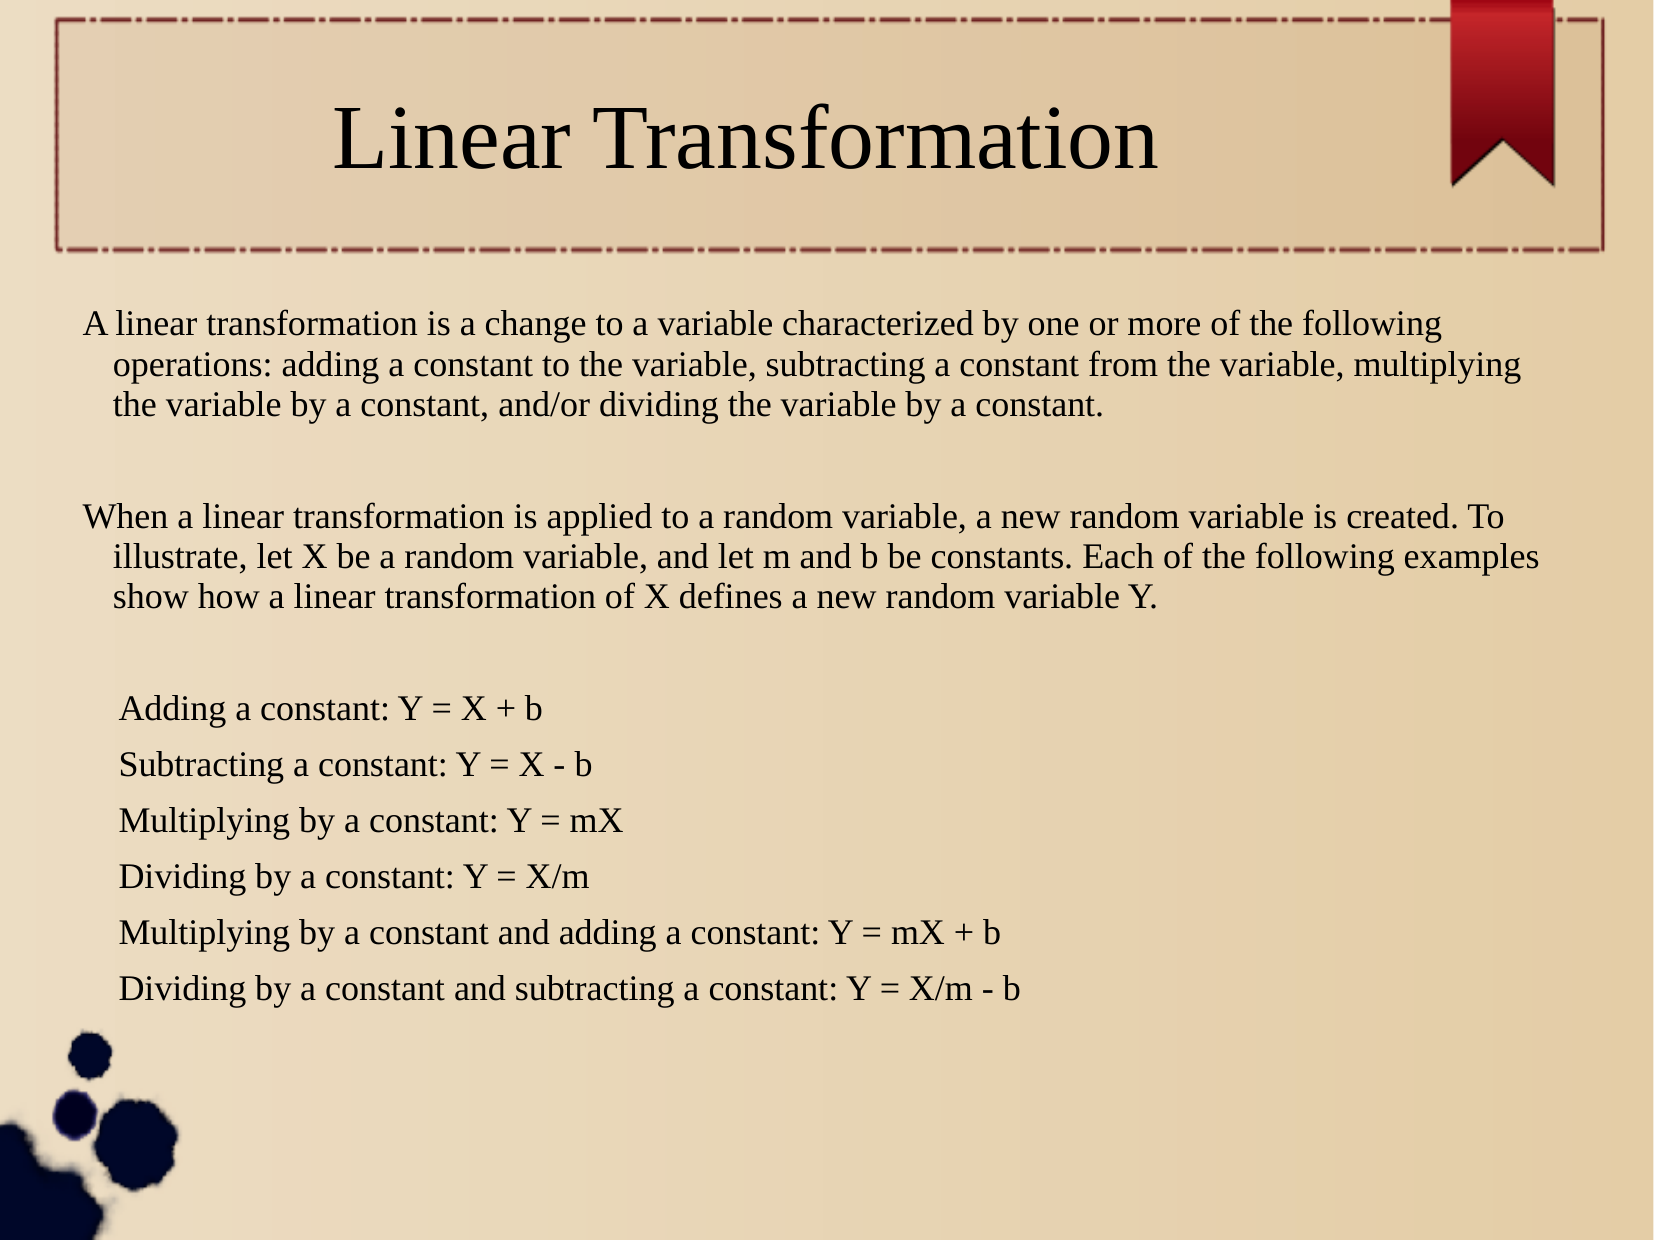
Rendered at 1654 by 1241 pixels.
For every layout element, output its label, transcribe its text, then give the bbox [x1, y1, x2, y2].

list A linear transformation is a change to a variable characterized by one or more of the following operations: adding a constant to the variable, subtracting a constant from the variable, multiplying the variable by a constant, and/or dividing the variable by a constant. When a linear transformation is applied to a random variable, a new random variable is created. To illustrate, let X be a random variable, and let m and b be constants. Each of the following examples show how a linear transformation of X defines a new random variable Y. Adding a constant: Y = X + b Subtracting a constant: Y = X - b Multiplying by a constant: Y = mX Dividing by a constant: Y = X/m Multiplying by a constant and adding a constant: Y = mX + b Dividing by a constant and subtracting a constant: Y = X/m - b [82, 299, 1571, 1019]
picture [0, 0, 1654, 1240]
title Linear Transformation [82, 47, 1411, 229]
